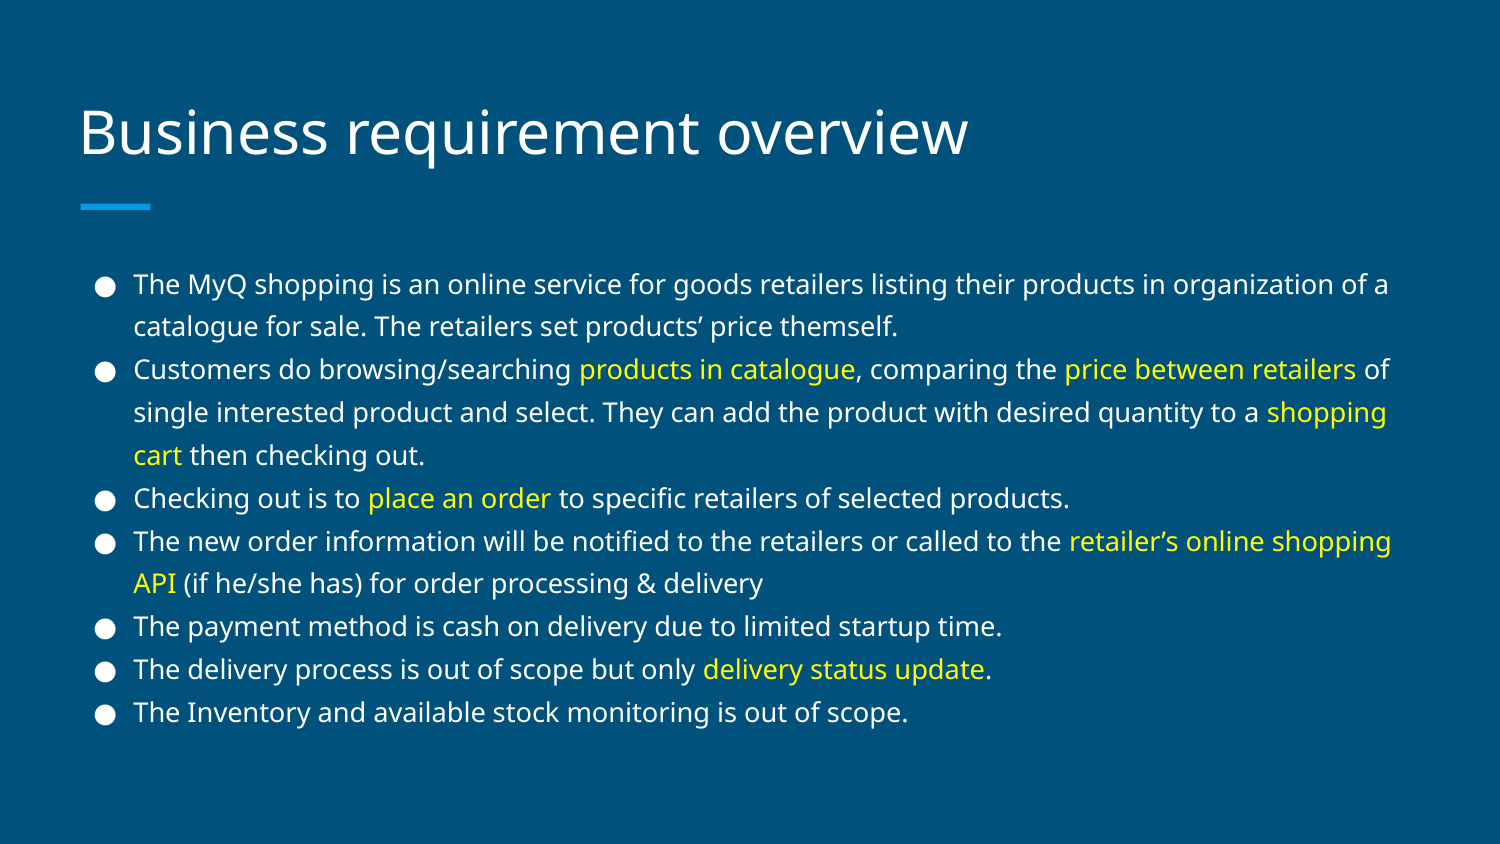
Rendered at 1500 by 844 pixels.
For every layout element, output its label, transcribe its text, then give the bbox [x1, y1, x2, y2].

list The MyQ shopping is an online service for goods retailers listing their products in organization of a catalogue for sale. The retailers set products’ price themself. Customers do browsing/searching products in catalogue, comparing the price between retailers of single interested product and select. They can add the product with desired quantity to a shopping cart then checking out. Checking out is to place an order to specific retailers of selected products. The new order information will be notified to the retailers or called to the retailer’s online shopping API (if he/she has) for order processing & delivery The payment method is cash on delivery due to limited startup time. The delivery process is out of scope but only delivery status update. The Inventory and available stock monitoring is out of scope. [63, 244, 1437, 750]
title Business requirement overview [63, 75, 1437, 188]
